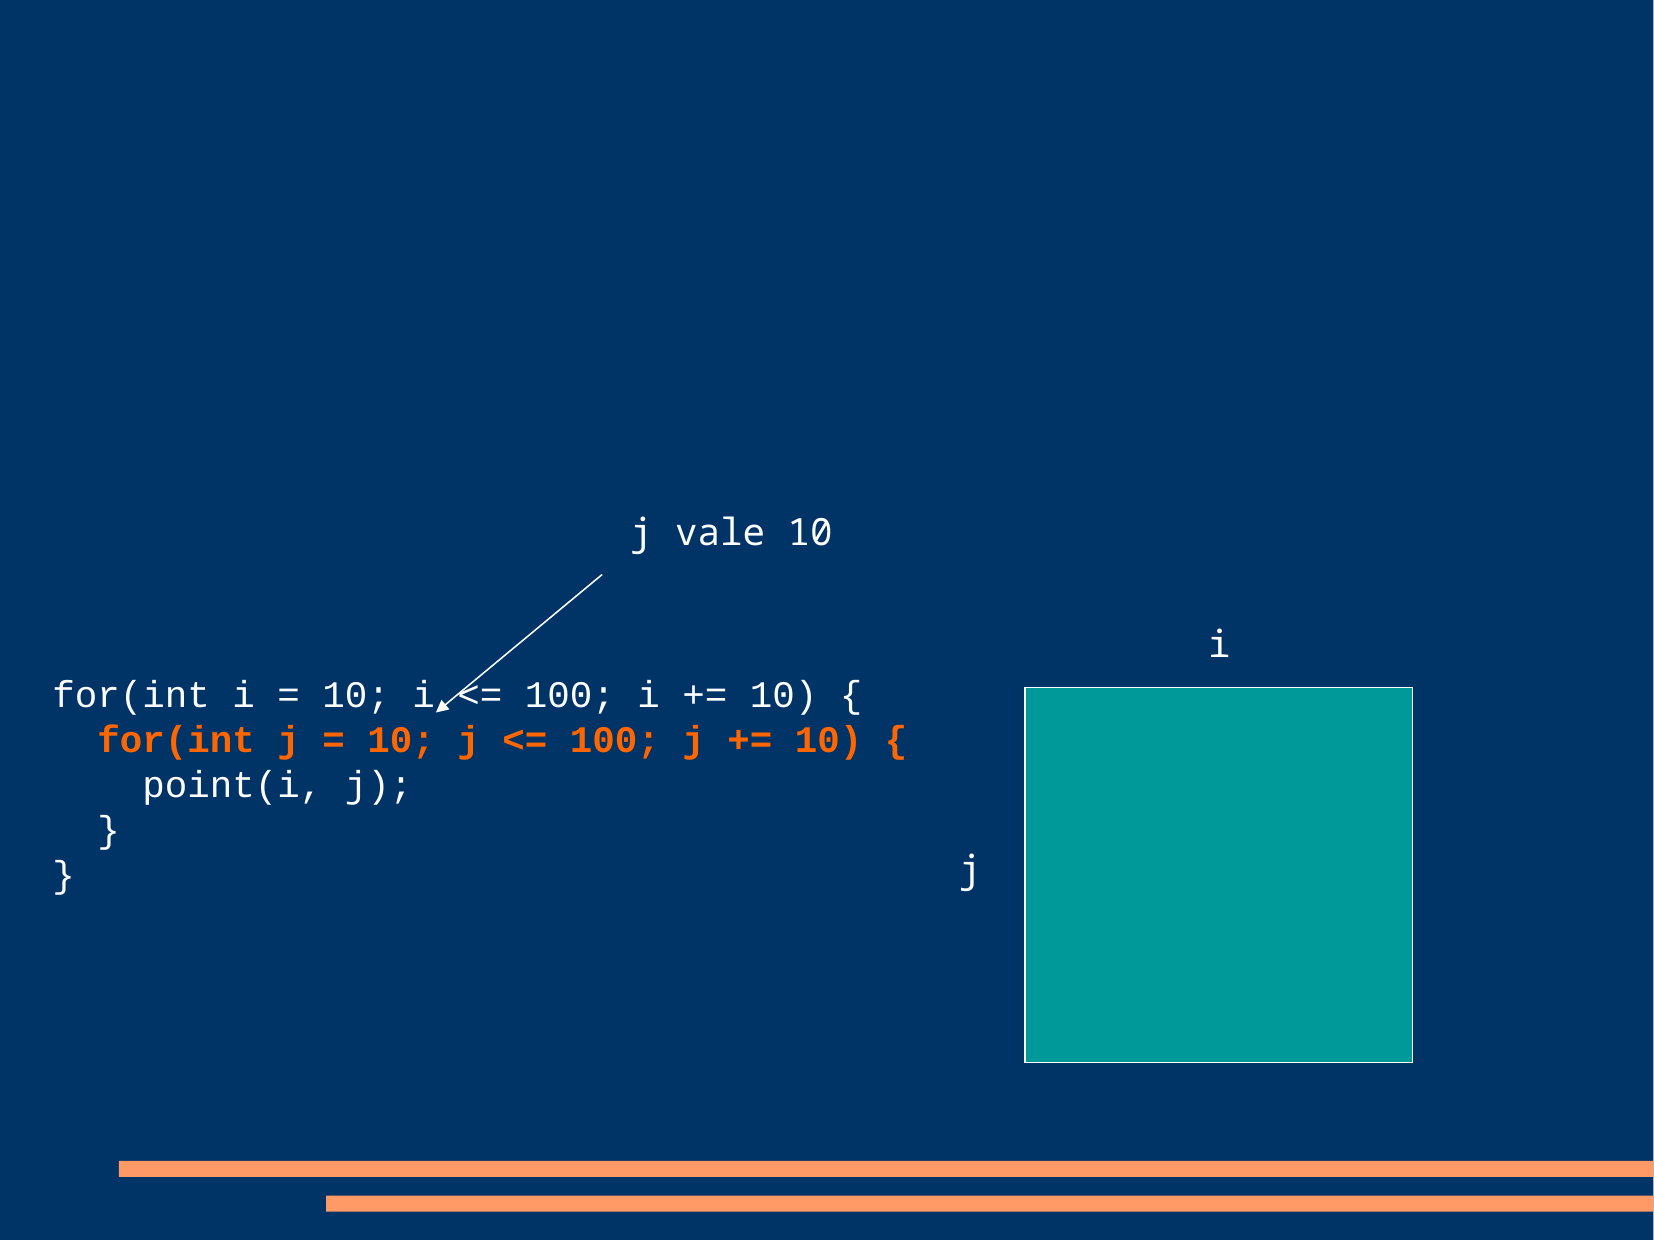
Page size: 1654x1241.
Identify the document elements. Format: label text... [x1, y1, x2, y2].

text_box j vale 10 [615, 499, 871, 561]
text_box [1024, 687, 1413, 1063]
text_box j [944, 837, 997, 898]
text_box i [1193, 612, 1246, 673]
text_box for(int i = 10; i <= 100; i += 10) { for(int j = 10; j <= 100; j += 10) { point(i, j); } } [37, 662, 963, 903]
